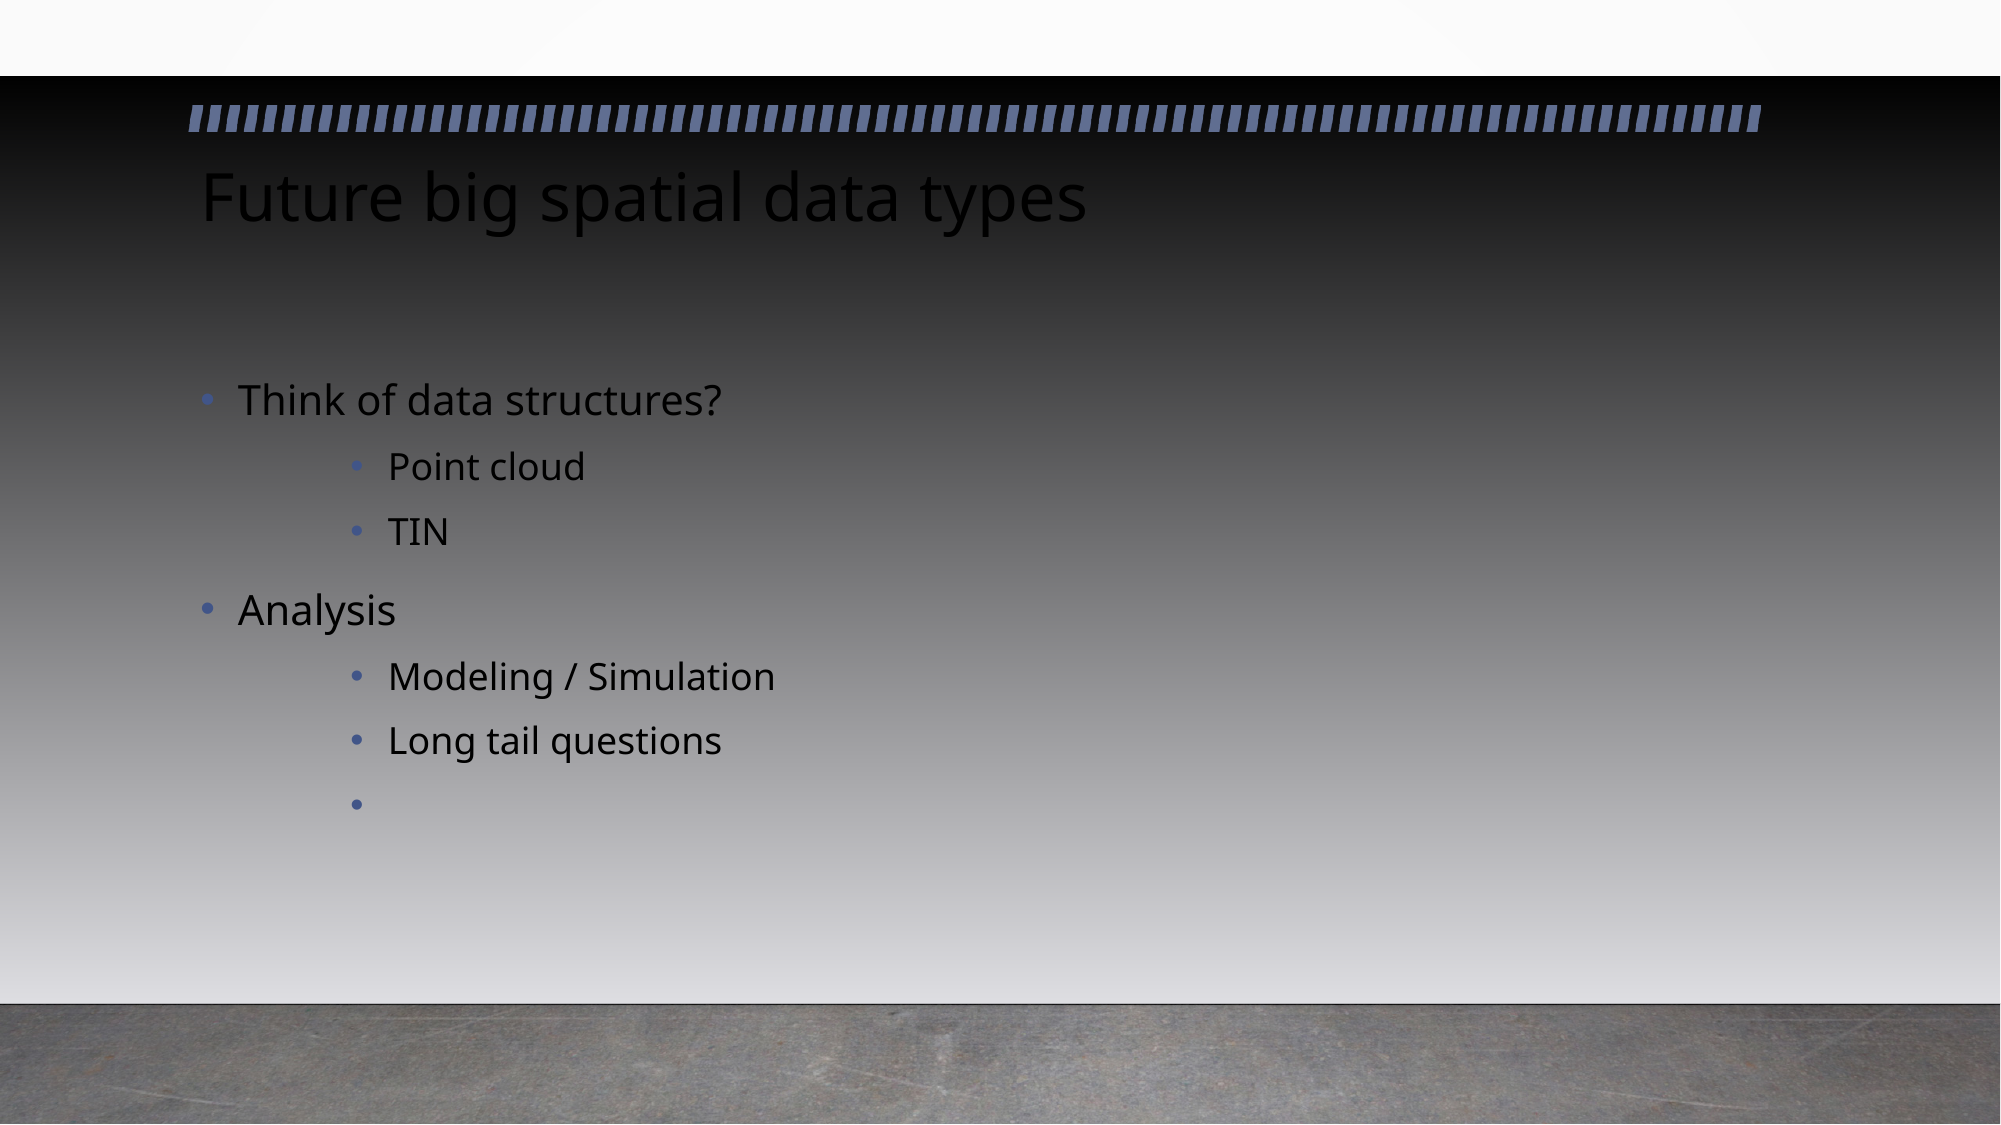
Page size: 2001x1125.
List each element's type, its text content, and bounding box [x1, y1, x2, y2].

list Think of data structures? Point cloud TIN Analysis Modeling / Simulation Long tail questions [185, 356, 1761, 897]
title Future big spatial data types [185, 156, 1761, 329]
